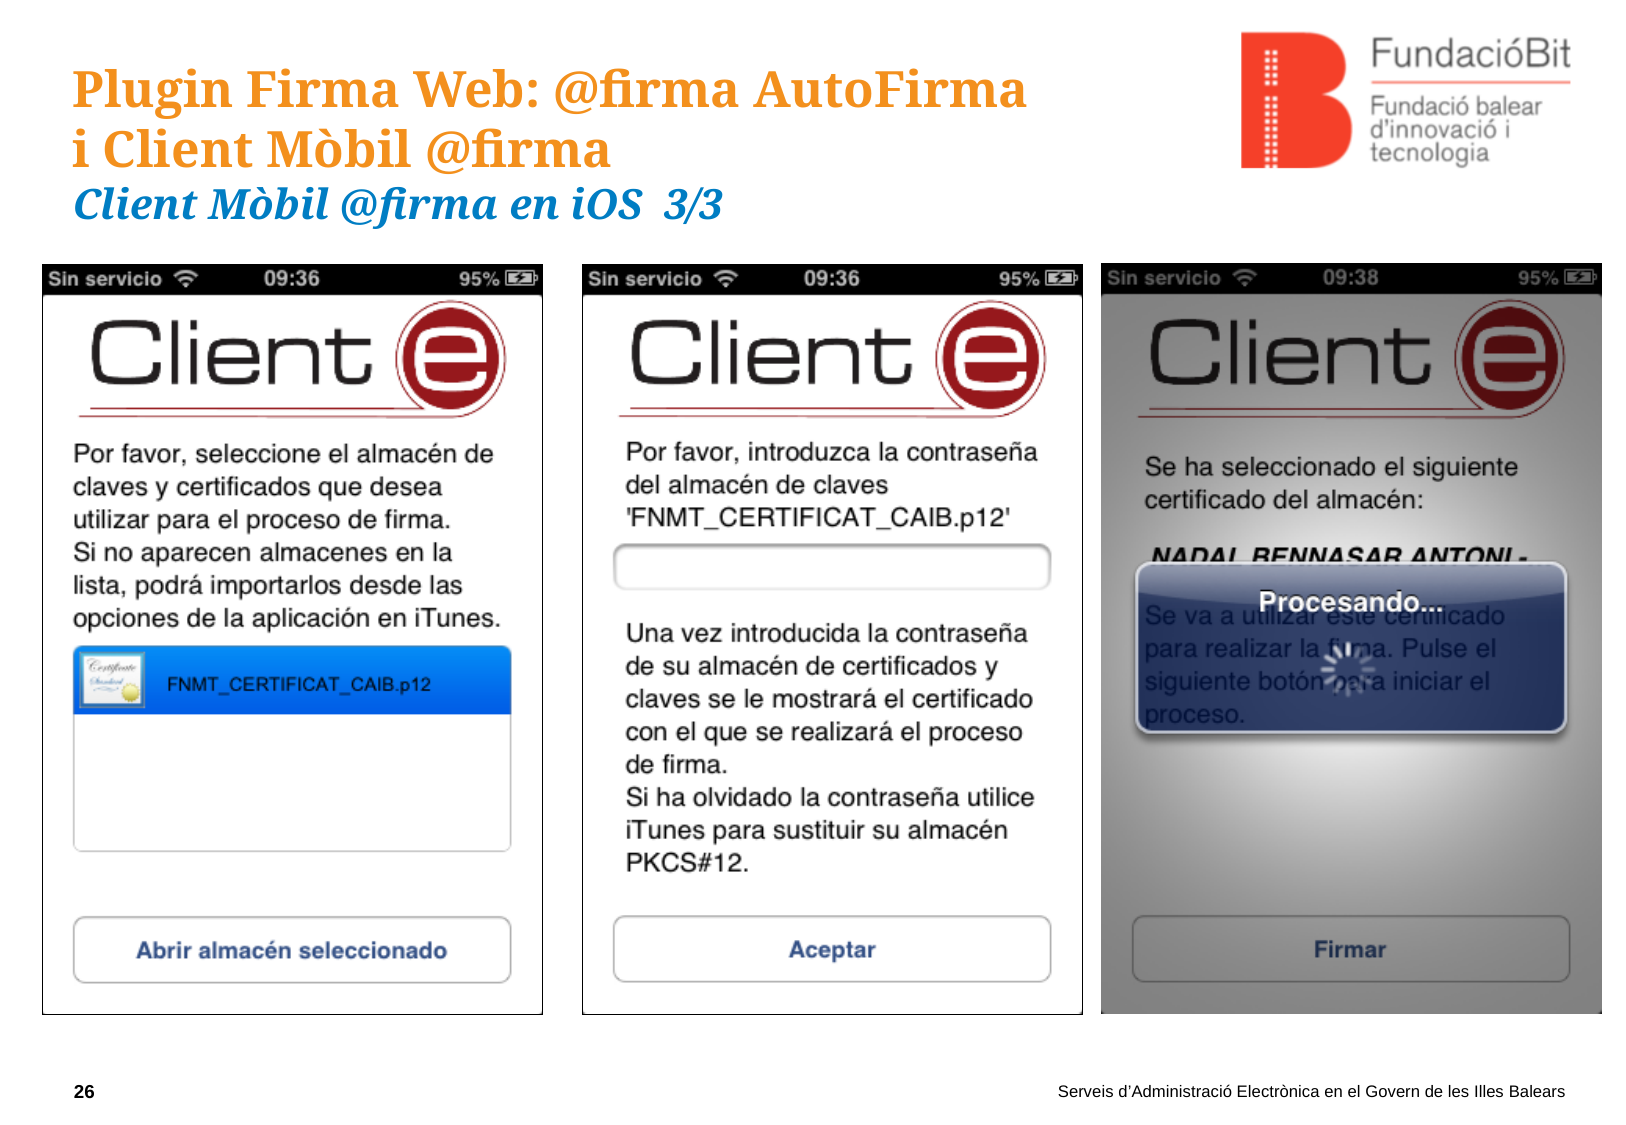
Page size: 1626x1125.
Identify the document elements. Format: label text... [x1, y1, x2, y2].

picture [1227, 24, 1602, 180]
picture [582, 264, 1083, 1015]
slide_number <número> [73, 1079, 125, 1104]
text_box Plugin Firma Web: @firma AutoFirma i Client Mòbil @firma Client Mòbil @firma en iOS 3/3 [72, 57, 1227, 161]
picture [1101, 263, 1602, 1014]
picture [42, 264, 543, 1015]
